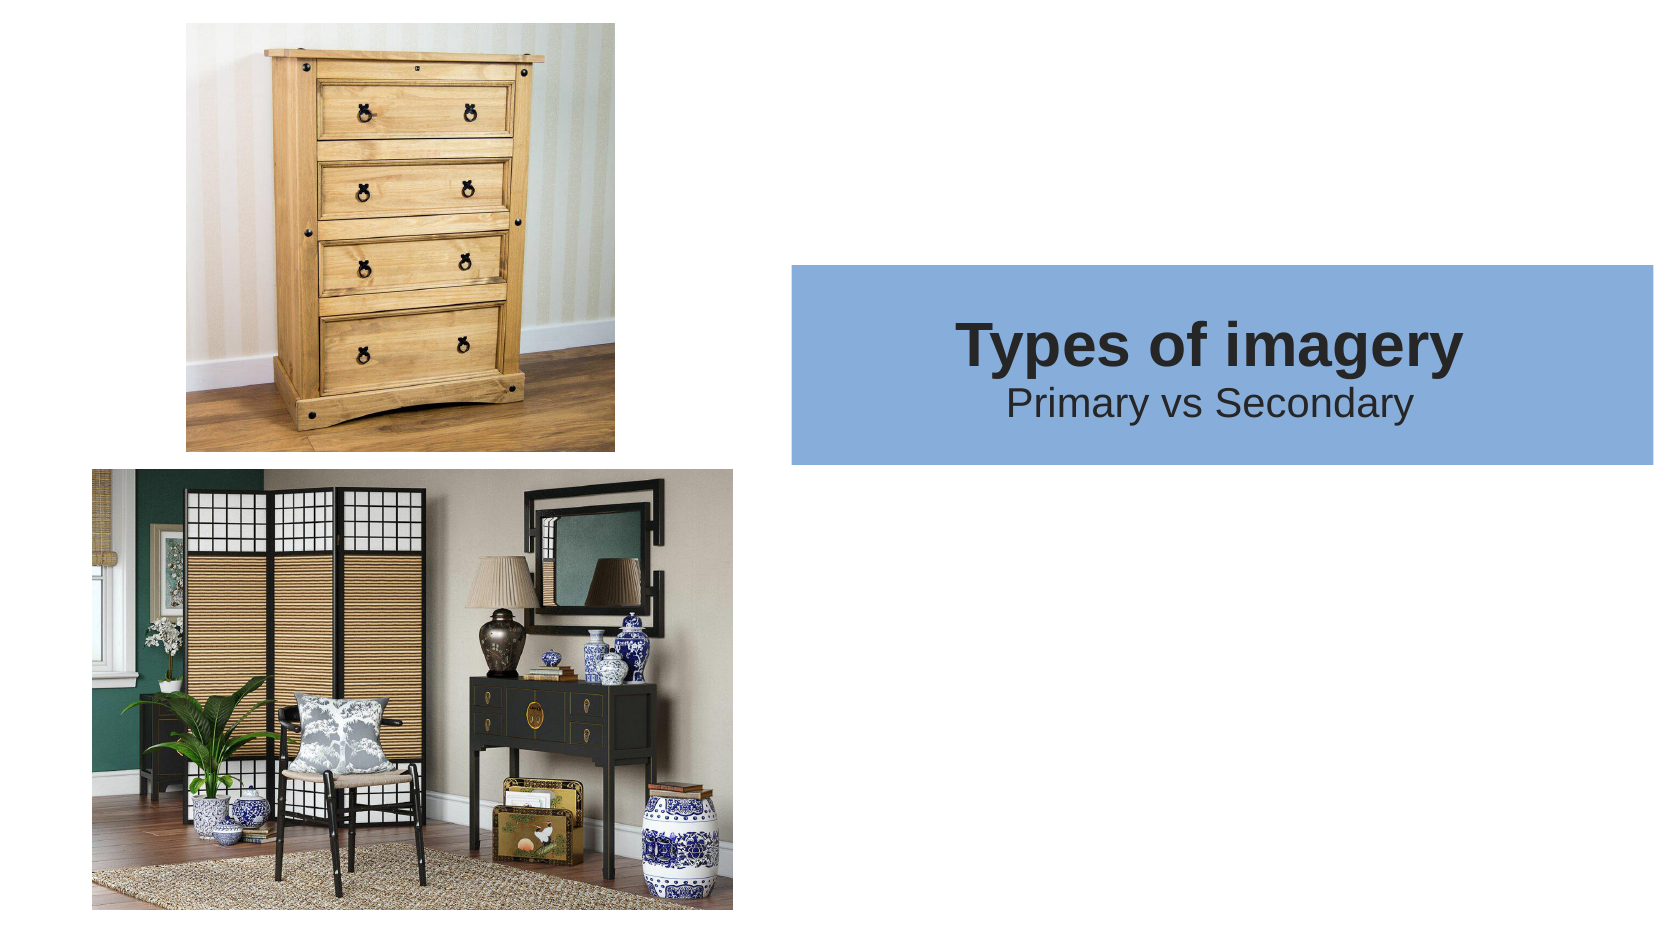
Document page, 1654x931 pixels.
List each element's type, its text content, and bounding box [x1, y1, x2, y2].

picture [92, 469, 733, 910]
picture [186, 23, 615, 452]
text_box Types of imagery Primary vs Secondary [941, 295, 1480, 434]
